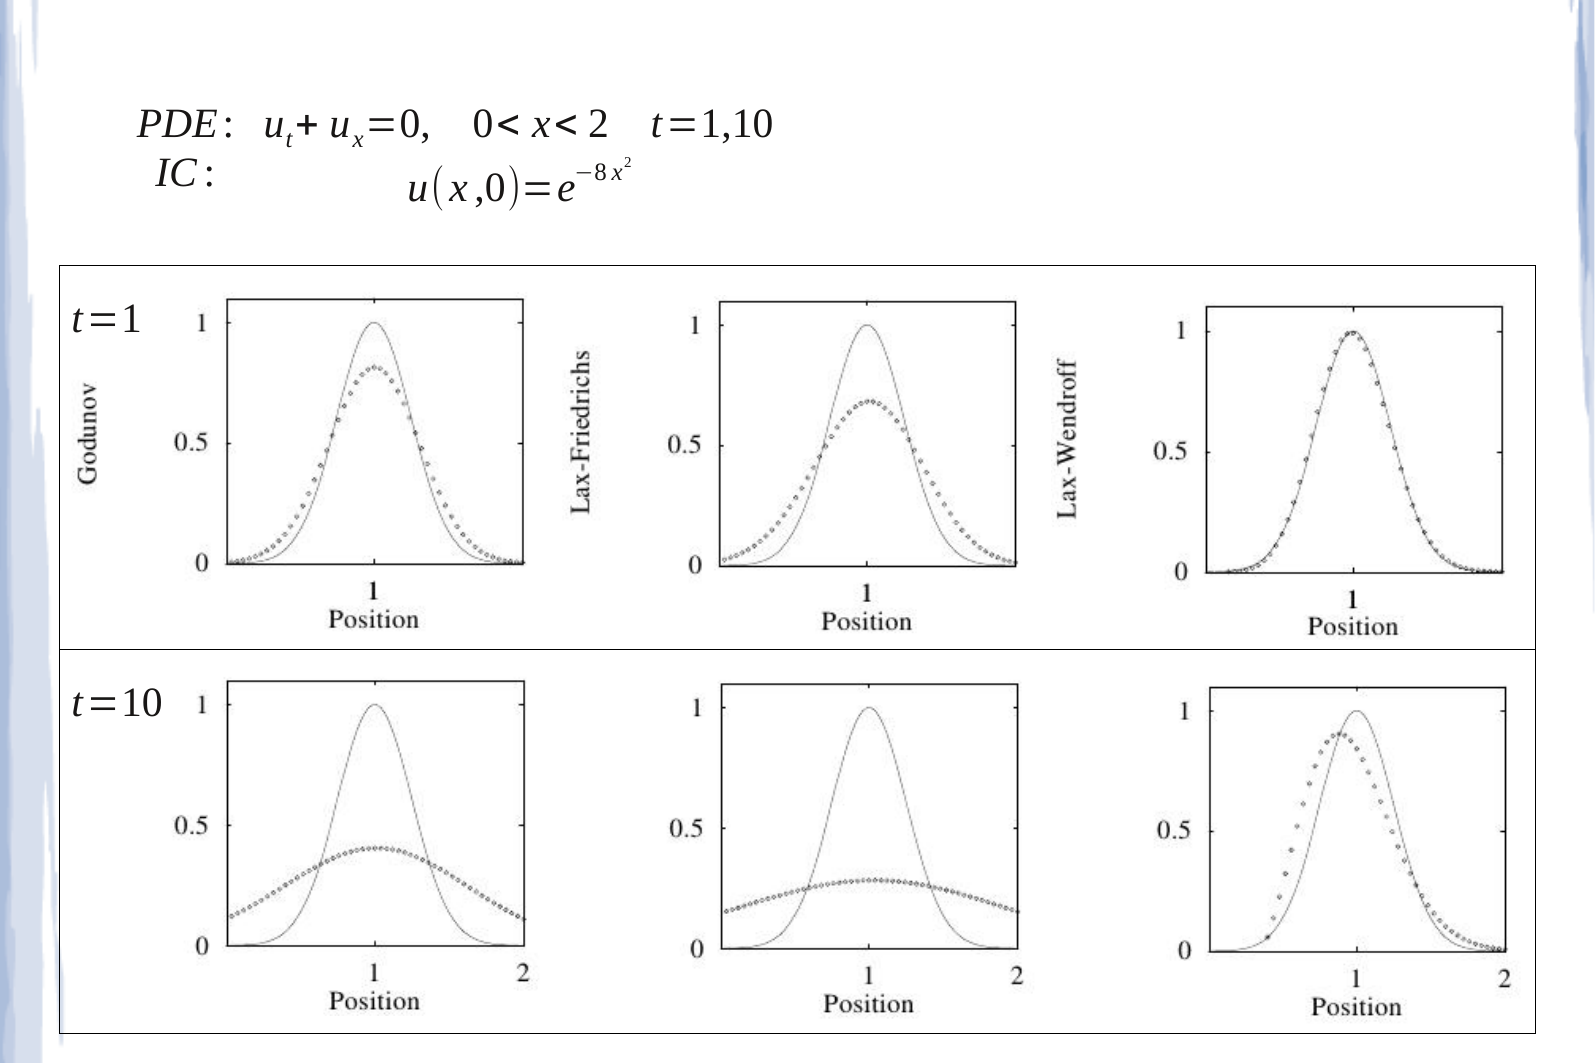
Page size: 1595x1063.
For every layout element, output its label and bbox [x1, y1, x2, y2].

picture [0, 0, 1595, 1063]
chart [64, 295, 148, 342]
chart [257, 100, 780, 214]
chart [127, 100, 240, 195]
chart [64, 679, 169, 726]
